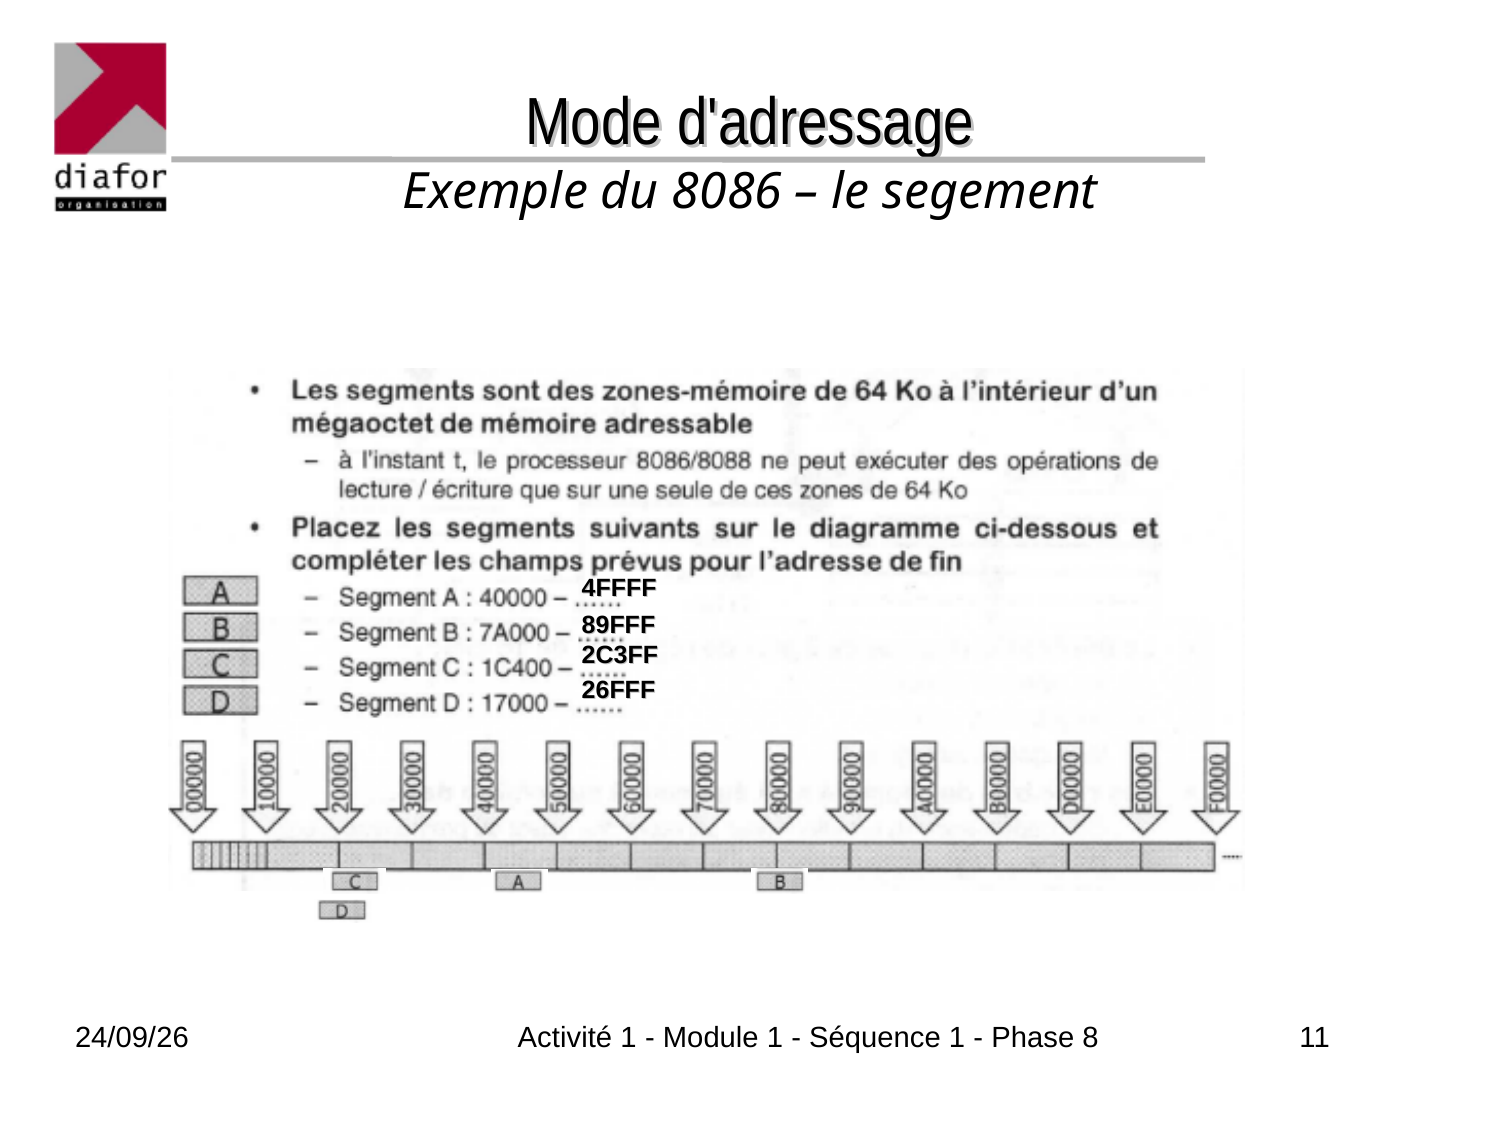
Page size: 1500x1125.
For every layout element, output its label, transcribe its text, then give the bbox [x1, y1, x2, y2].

picture [168, 368, 1245, 895]
picture [313, 899, 372, 923]
text_box 2C3FF [566, 637, 715, 673]
text_box 89FFF [566, 608, 715, 637]
text_box [1299, 1024, 1419, 1096]
text_box [75, 1024, 320, 1096]
text_box Activité 1 - Module 1 - Séquence 1 - Phase 8 [324, 1024, 1293, 1096]
text_box 26FFF [566, 673, 715, 711]
title Mode d'adressage Exemple du 8086 – le segement [75, 45, 1426, 250]
text_box 4FFFF [566, 571, 715, 608]
